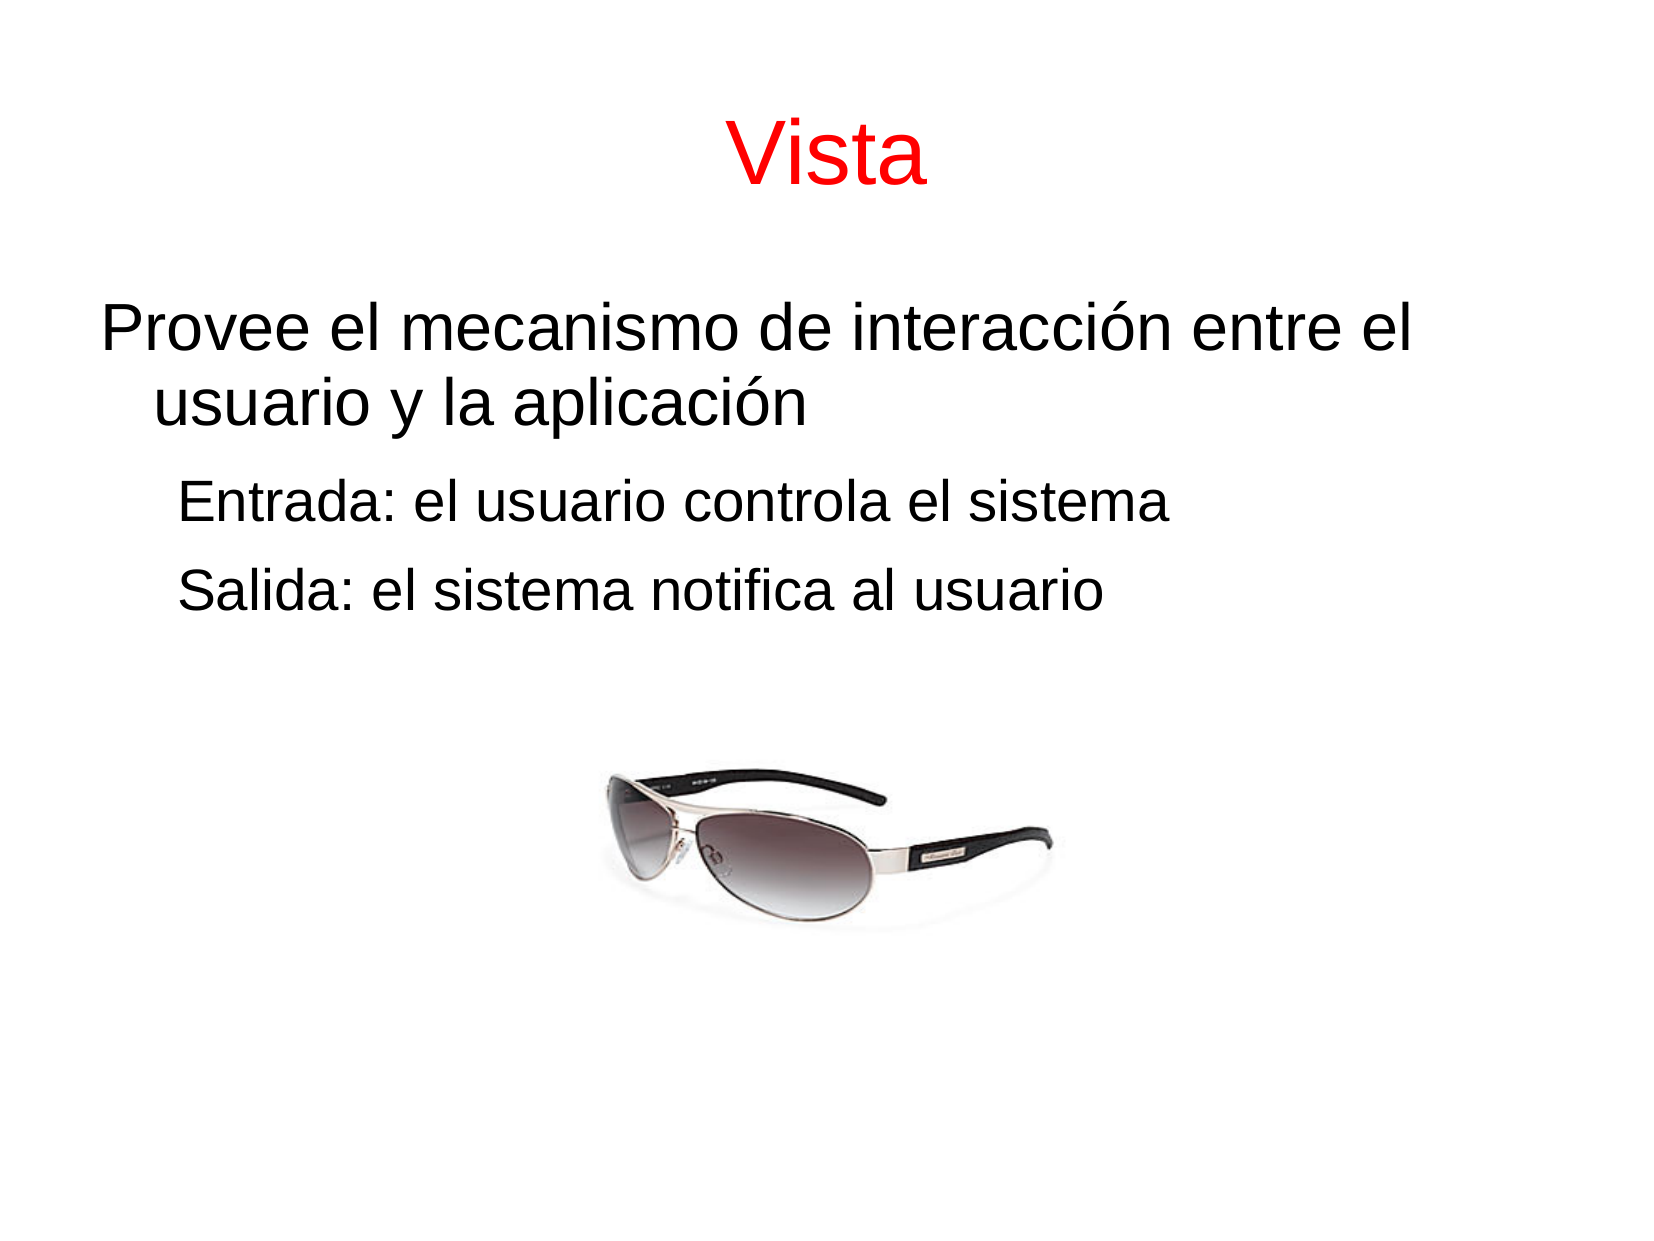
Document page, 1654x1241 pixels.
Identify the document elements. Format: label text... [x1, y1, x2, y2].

title Vista [82, 49, 1571, 257]
list Provee el mecanismo de interacción entre el usuario y la aplicación Entrada: el usuario controla el sistema Salida: el sistema notifica al usuario [82, 290, 1571, 1109]
picture [586, 640, 1074, 1050]
